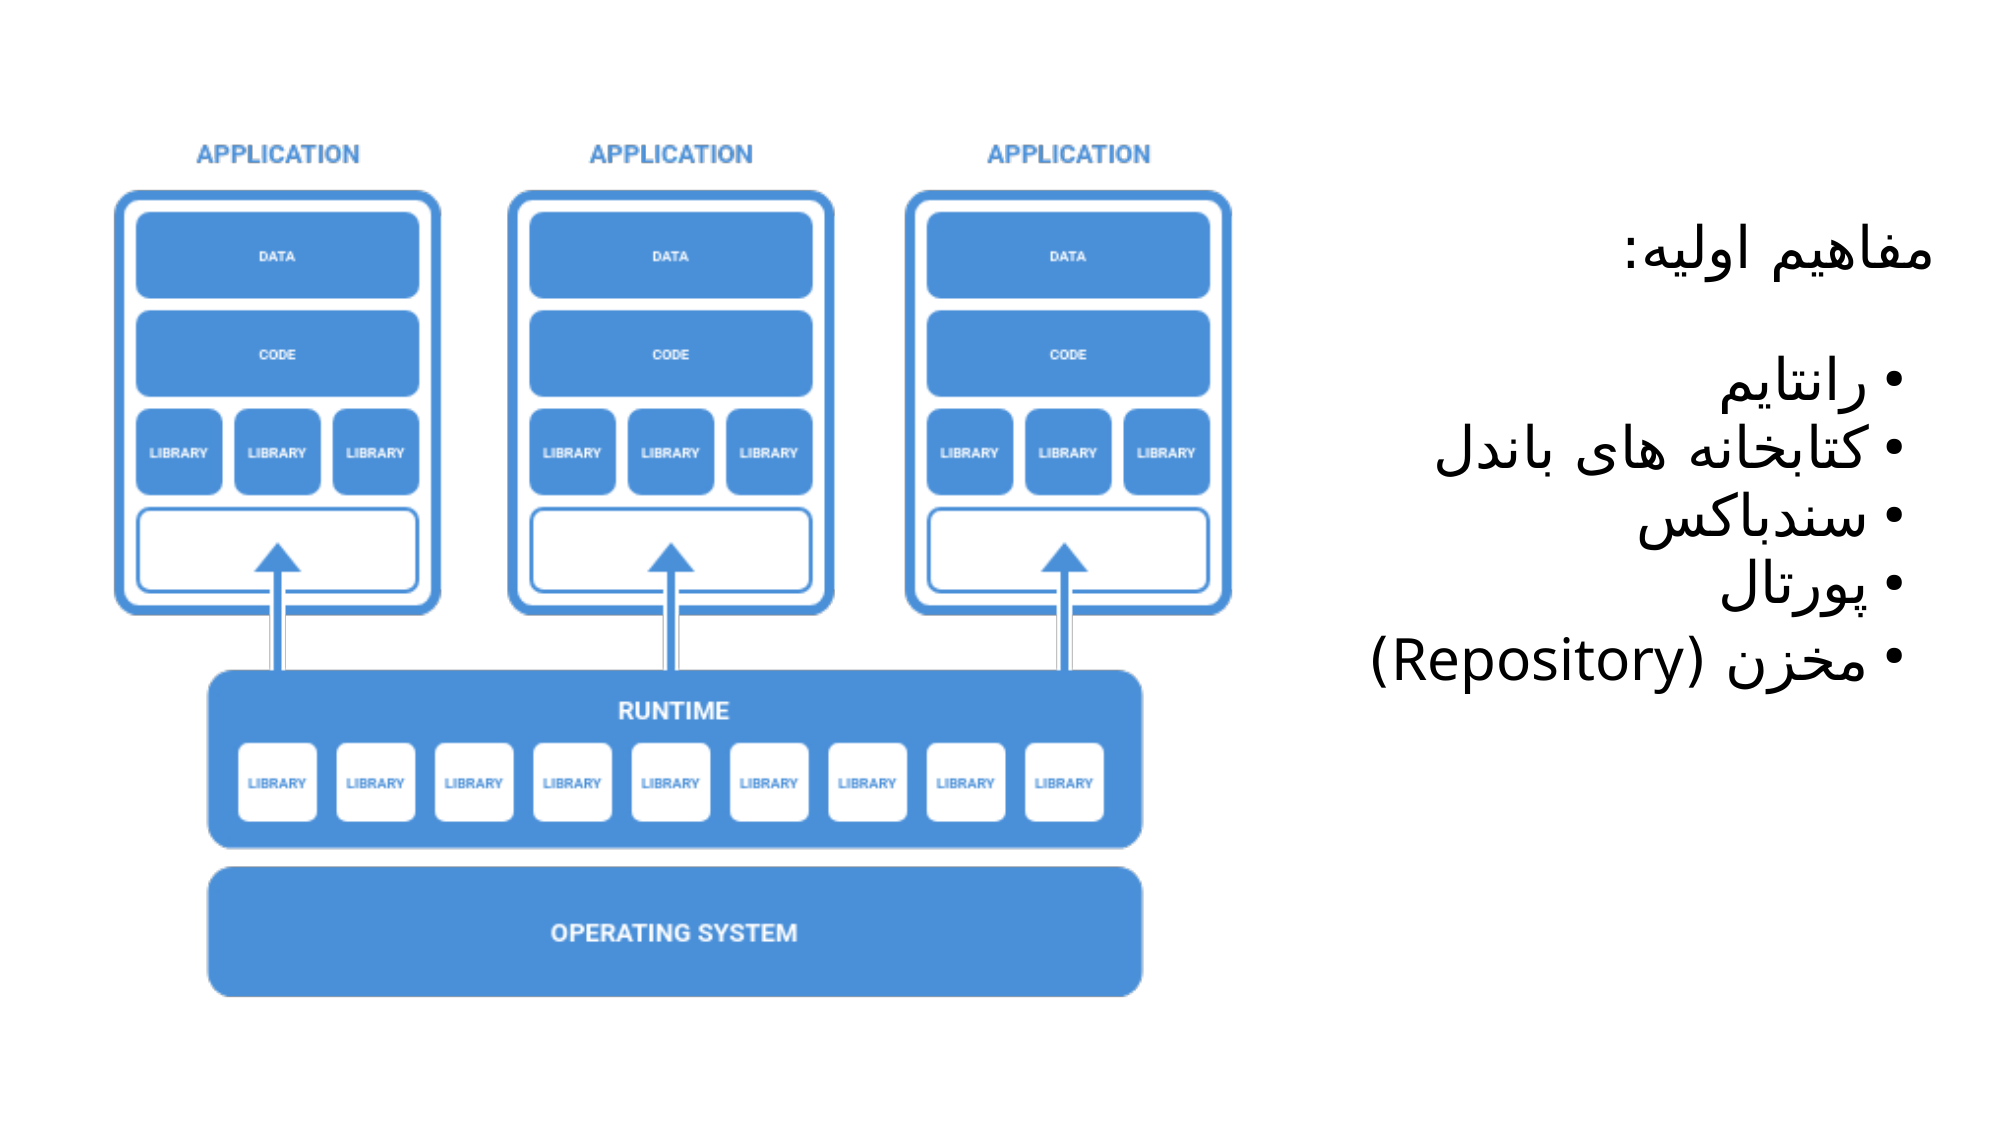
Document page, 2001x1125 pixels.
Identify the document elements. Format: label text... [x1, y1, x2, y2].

picture [103, 120, 1244, 1005]
text_box مفاهیم اولیه: [1606, 206, 1949, 313]
text_box رانتایم کتابخانه های باندل سندباکس پورتال مخزن (Repository) [1299, 339, 1920, 992]
